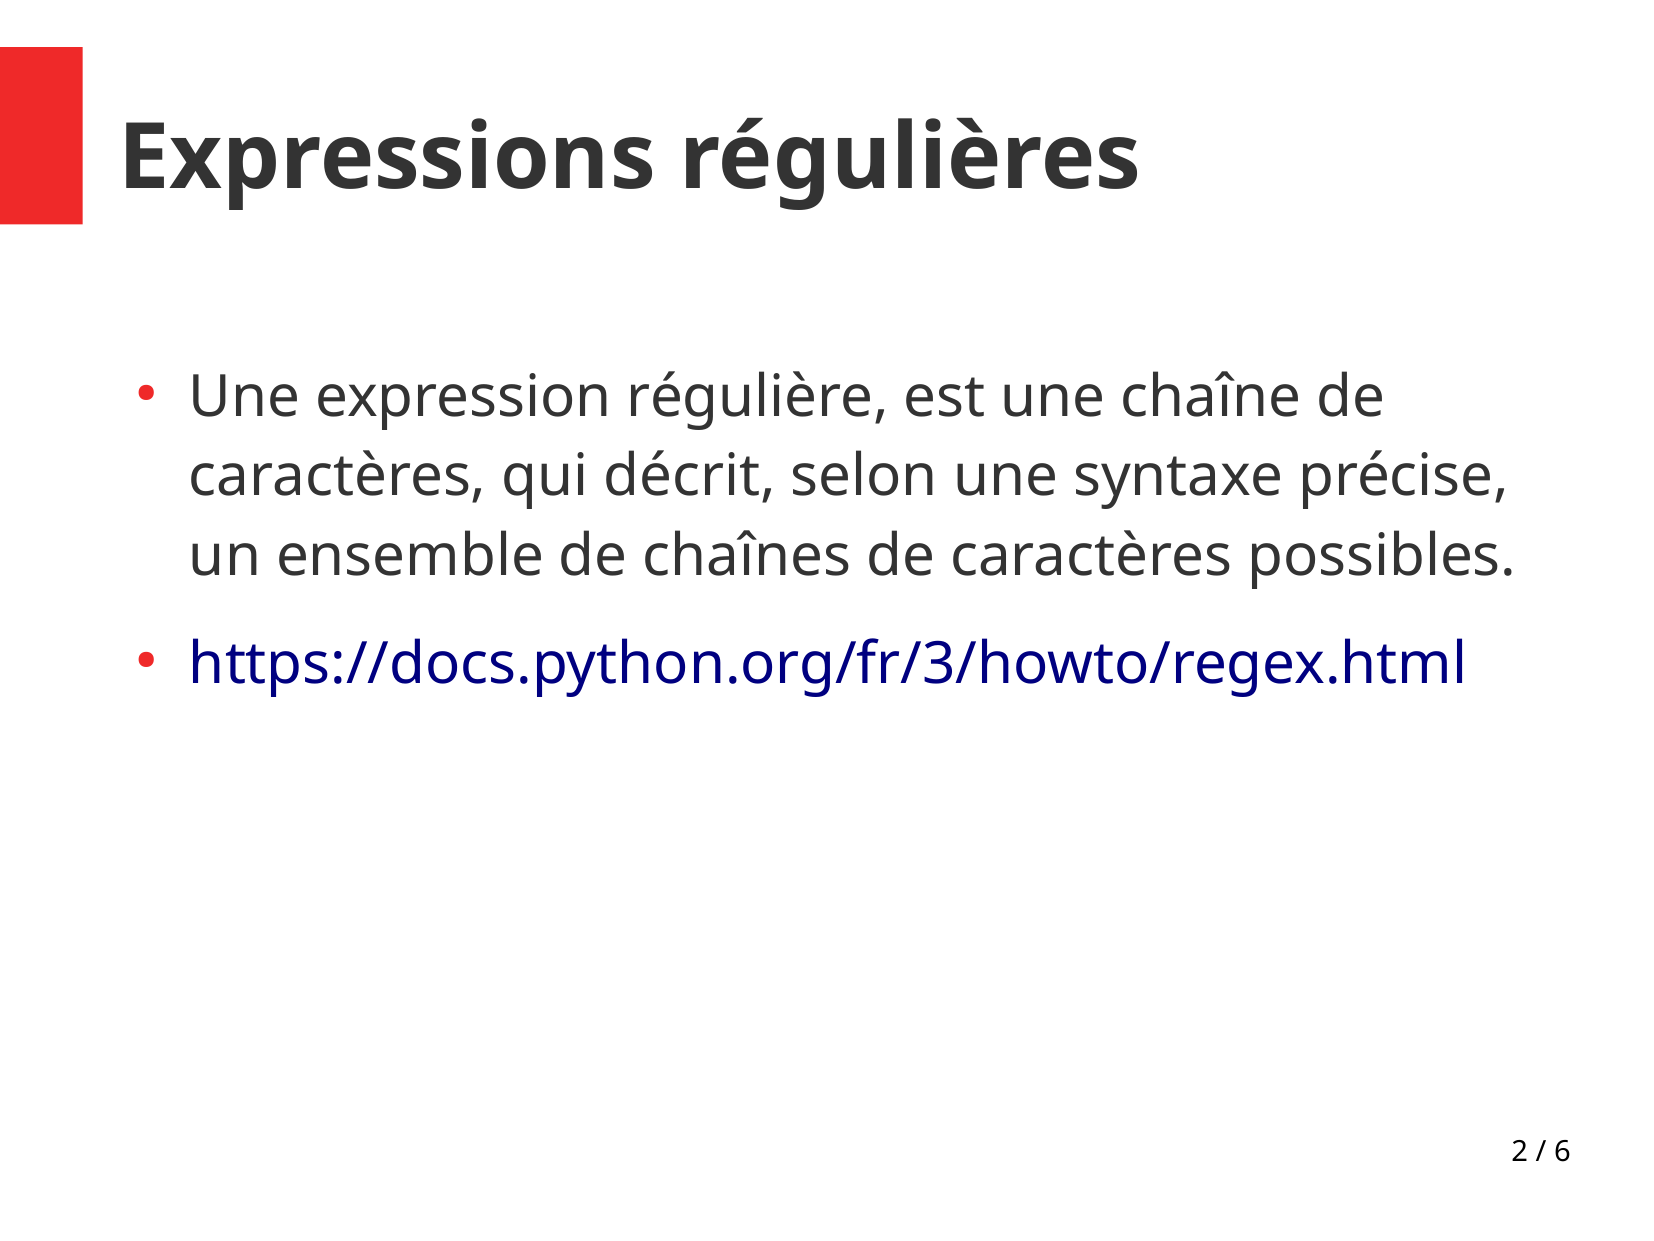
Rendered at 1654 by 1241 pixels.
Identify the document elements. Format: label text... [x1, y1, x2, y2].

title Expressions régulières [118, 49, 1571, 257]
list Une expression régulière, est une chaîne de caractères, qui décrit, selon une syntaxe précise, un ensemble de chaînes de caractères possibles. https://docs.python.org/fr/3/howto/regex.html [118, 354, 1536, 1074]
